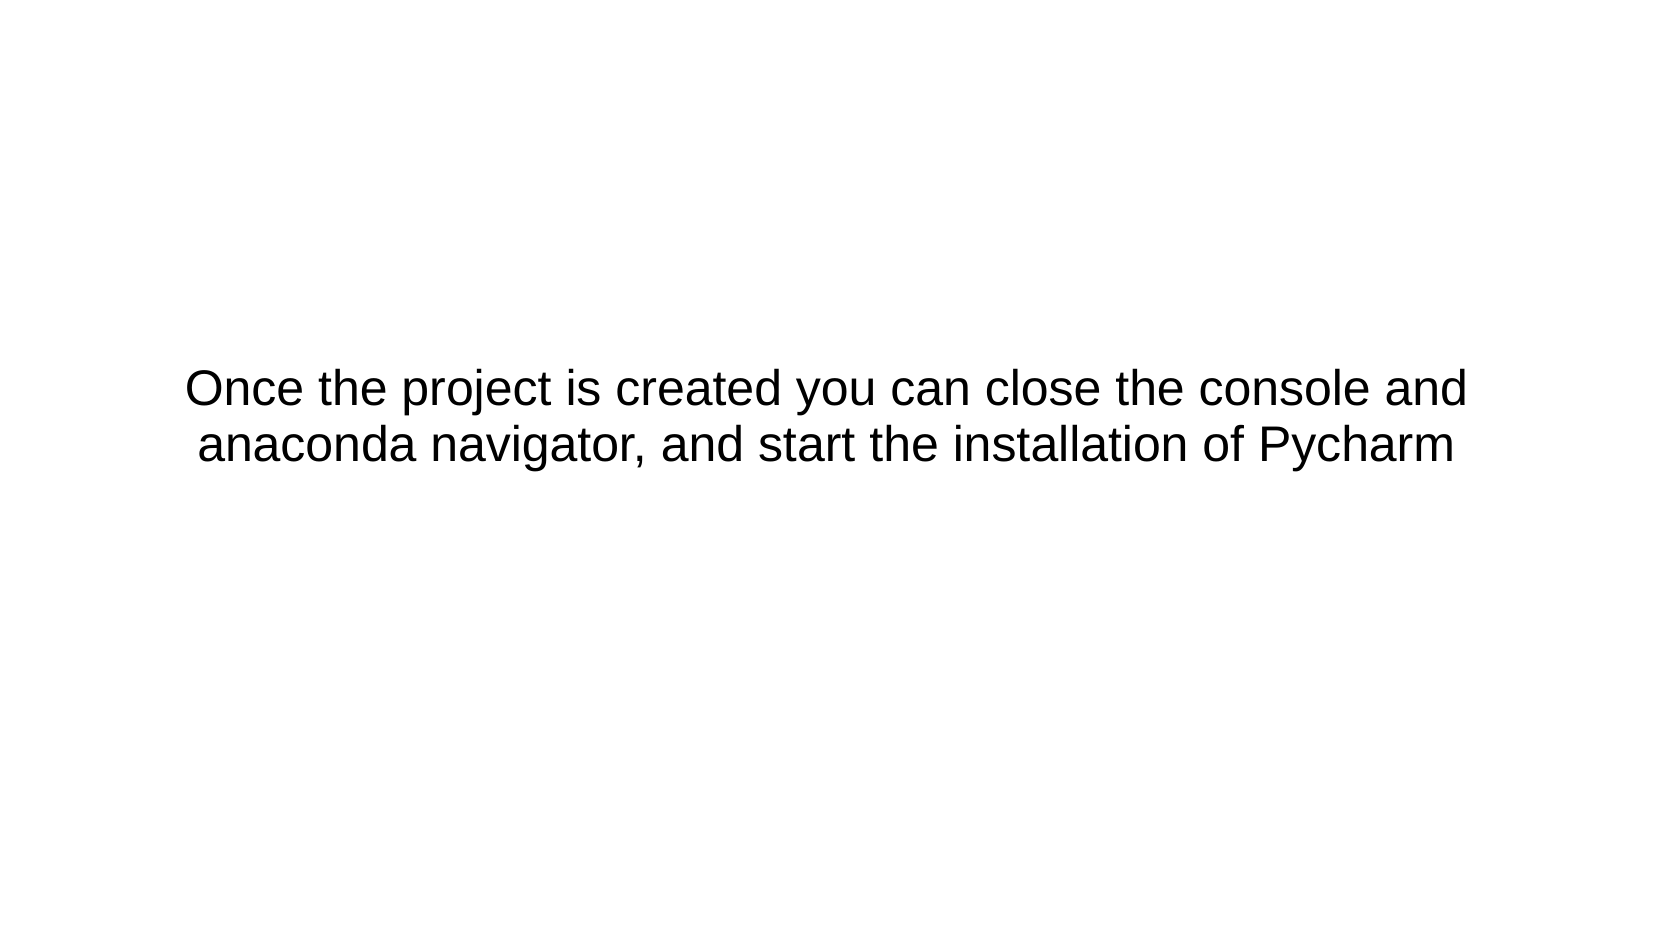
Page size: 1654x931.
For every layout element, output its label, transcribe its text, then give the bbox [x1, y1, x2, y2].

title Once the project is created you can close the console and anaconda navigator, and start the installation of Pycharm [82, 338, 1571, 494]
